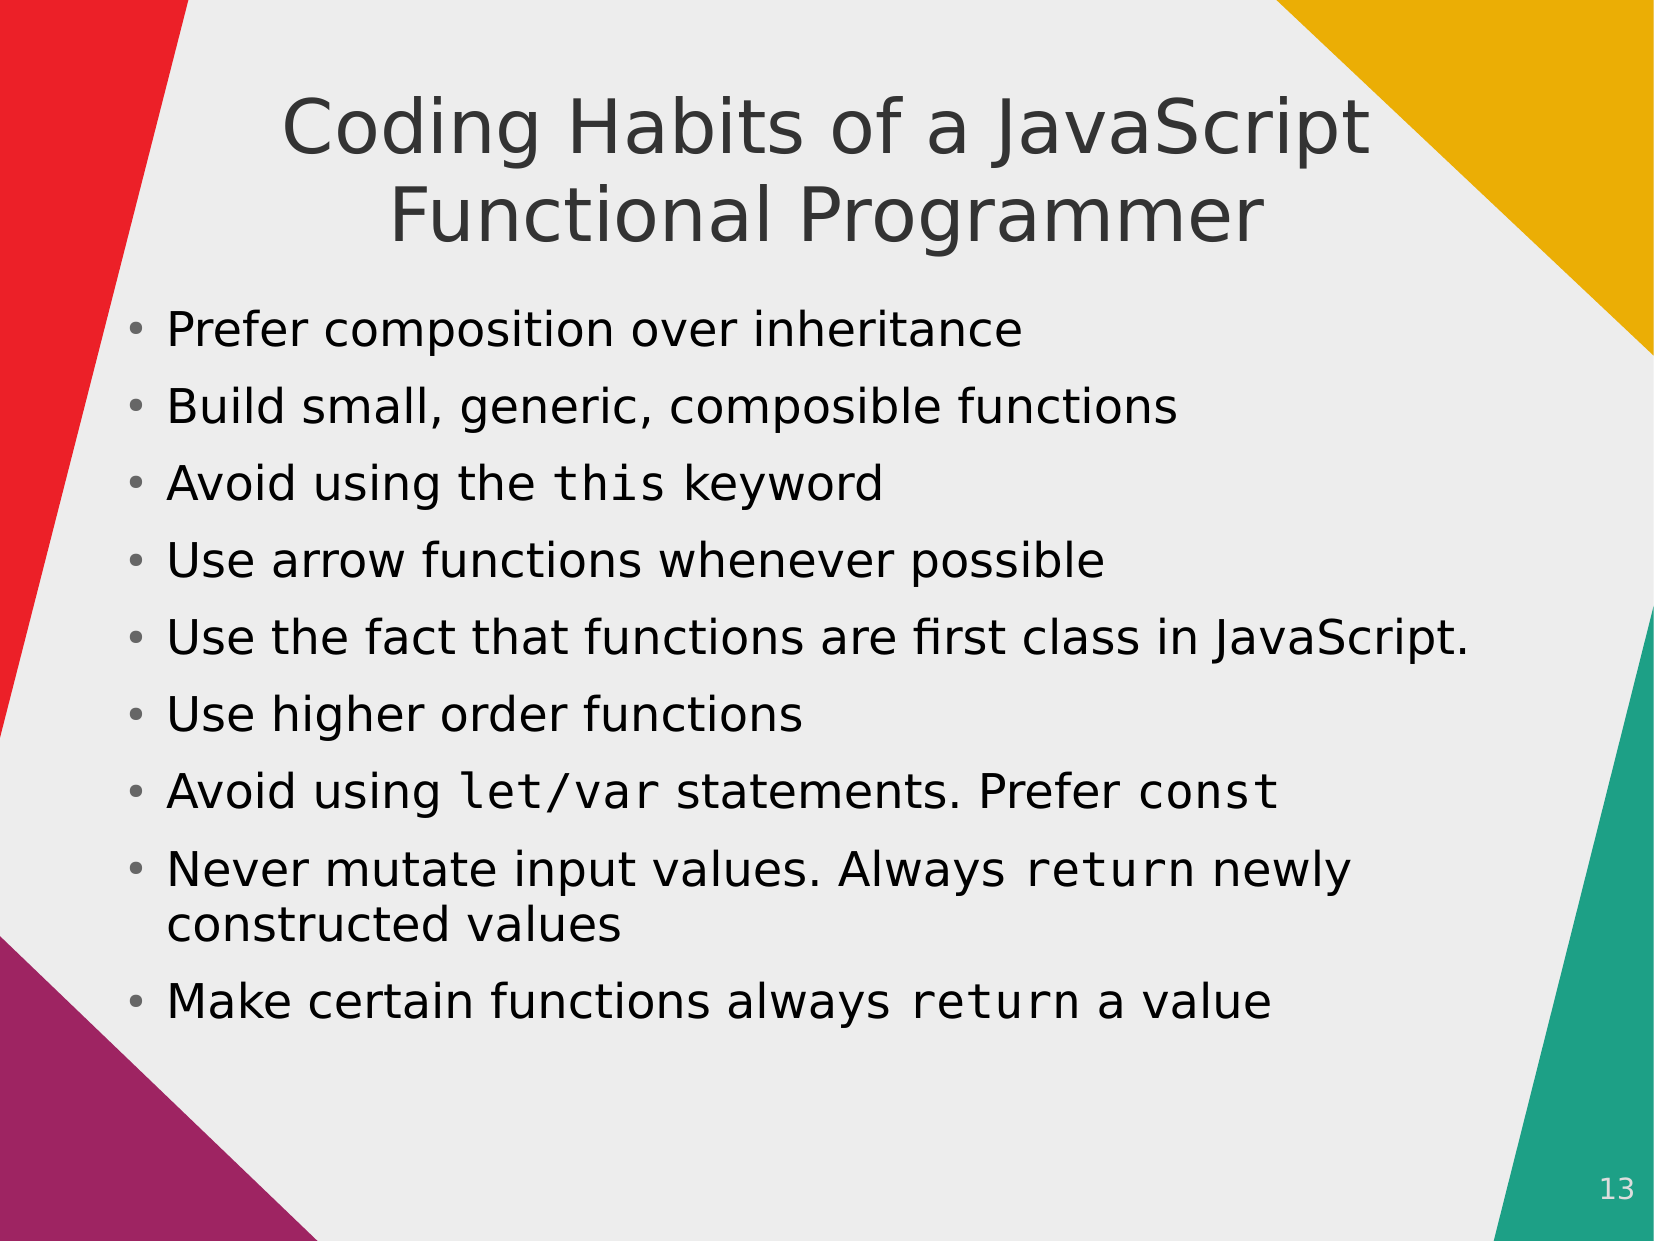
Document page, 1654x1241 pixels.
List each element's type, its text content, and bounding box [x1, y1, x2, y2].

list Prefer composition over inheritance Build small, generic, composible functions Avoid using the this keyword Use arrow functions whenever possible Use the fact that functions are first class in JavaScript. Use higher order functions Avoid using let/var statements. Prefer const Never mutate input values. Always return newly constructed values Make certain functions always return a value [114, 302, 1539, 1033]
title Coding Habits of a JavaScript Functional Programmer [114, 73, 1539, 271]
